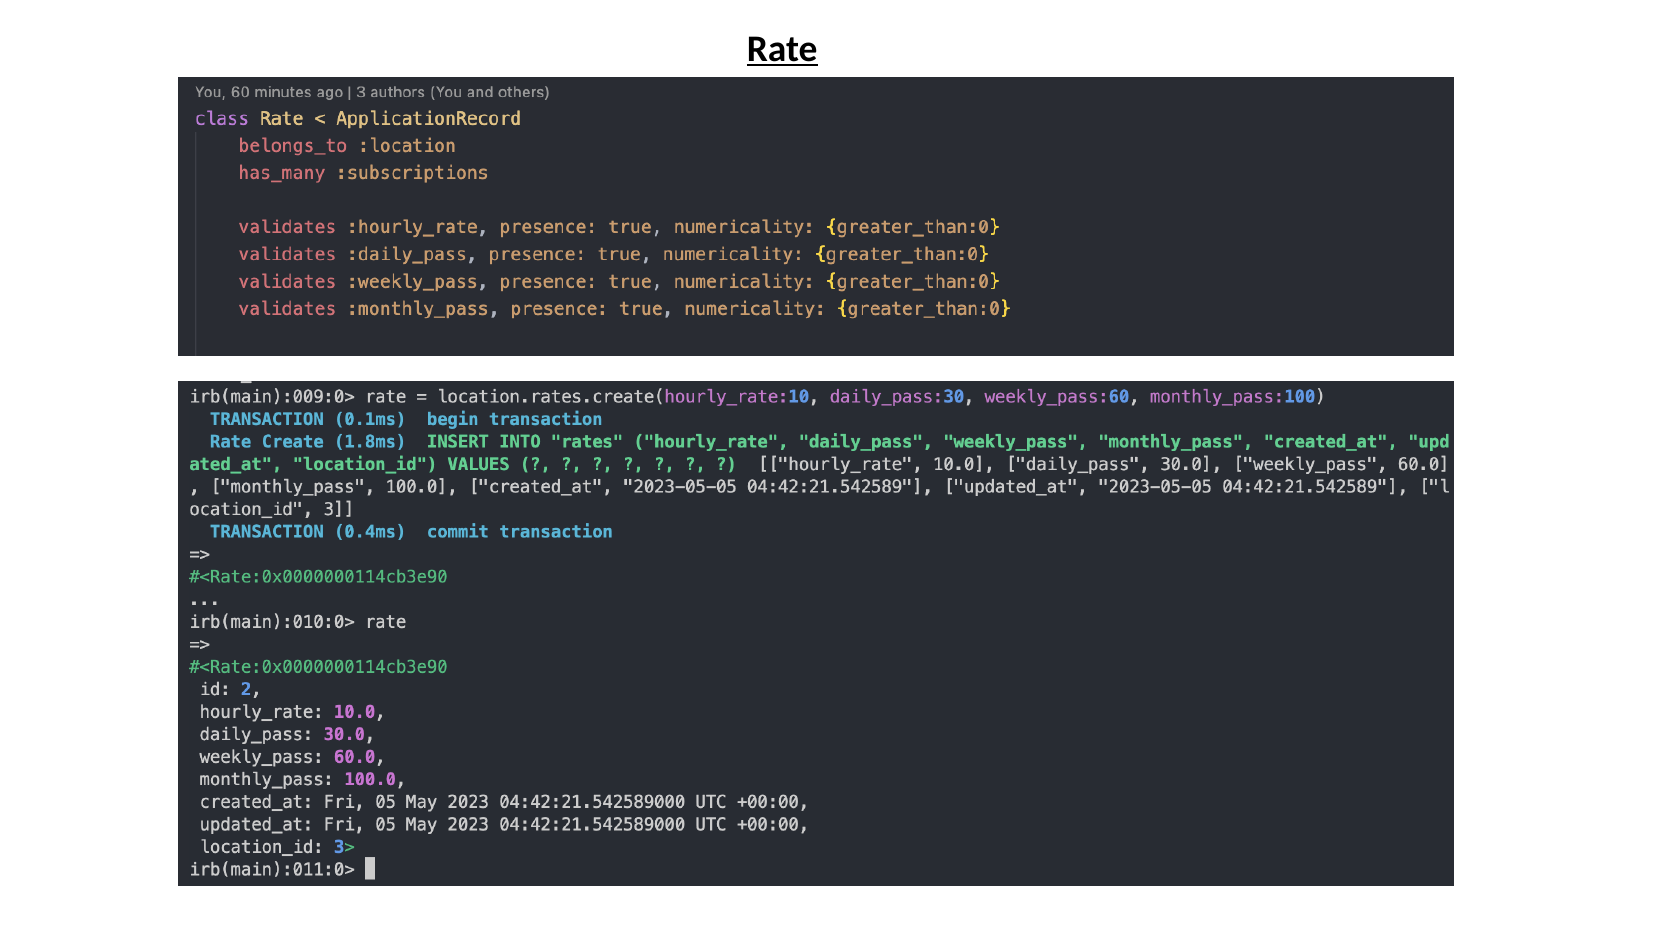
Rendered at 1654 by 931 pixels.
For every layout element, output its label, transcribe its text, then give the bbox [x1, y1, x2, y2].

picture [178, 381, 1454, 886]
text_box Rate [451, 16, 1113, 77]
picture [178, 77, 1454, 356]
